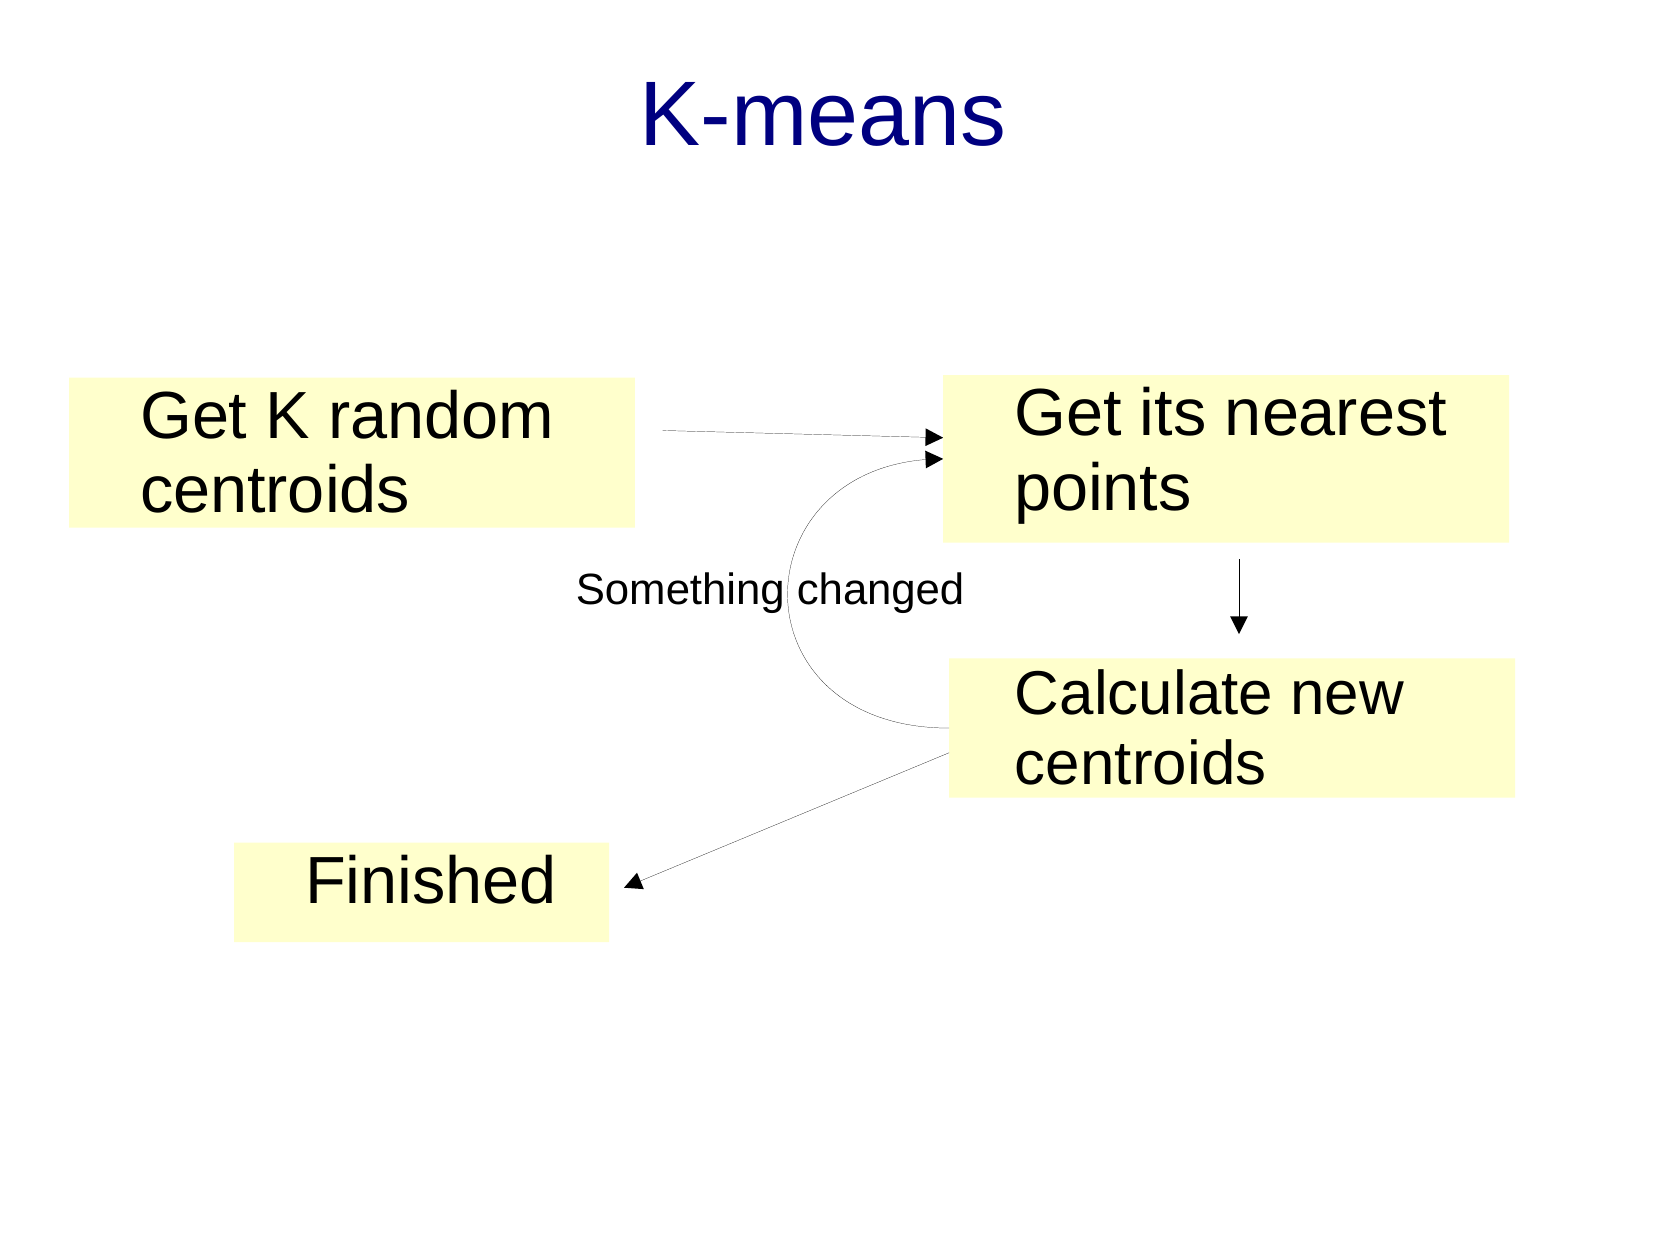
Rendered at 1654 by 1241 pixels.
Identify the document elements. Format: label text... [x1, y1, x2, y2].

list Get K random centroids [69, 377, 635, 528]
list Finished [234, 842, 610, 943]
list Calculate new centroids [949, 658, 1516, 798]
title K-means [86, 62, 1561, 166]
text_box Something changed [561, 557, 992, 645]
list Get its nearest points [943, 375, 1510, 543]
